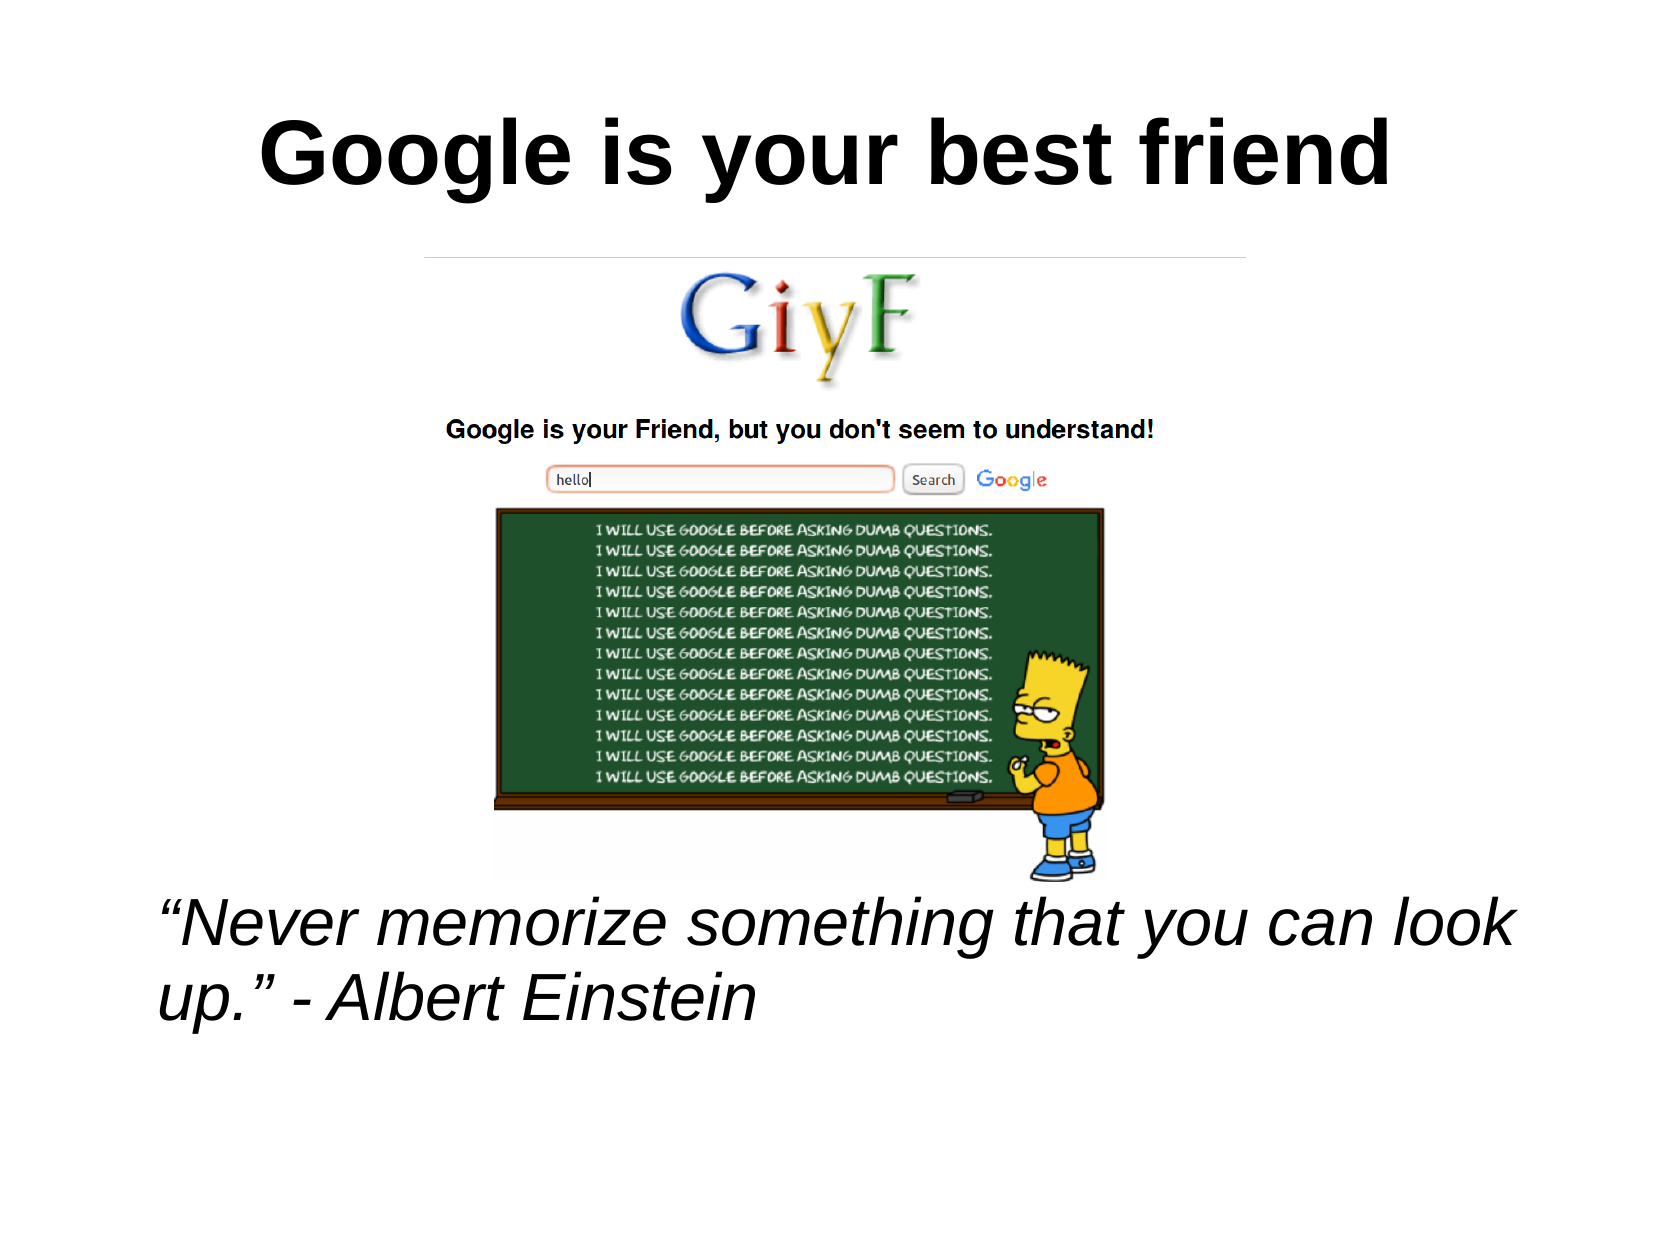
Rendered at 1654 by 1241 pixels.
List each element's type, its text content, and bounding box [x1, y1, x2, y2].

title Google is your best friend [82, 49, 1571, 257]
picture [424, 239, 1246, 883]
list “Never memorize something that you can look up.” - Albert Einstein [86, 885, 1576, 1045]
